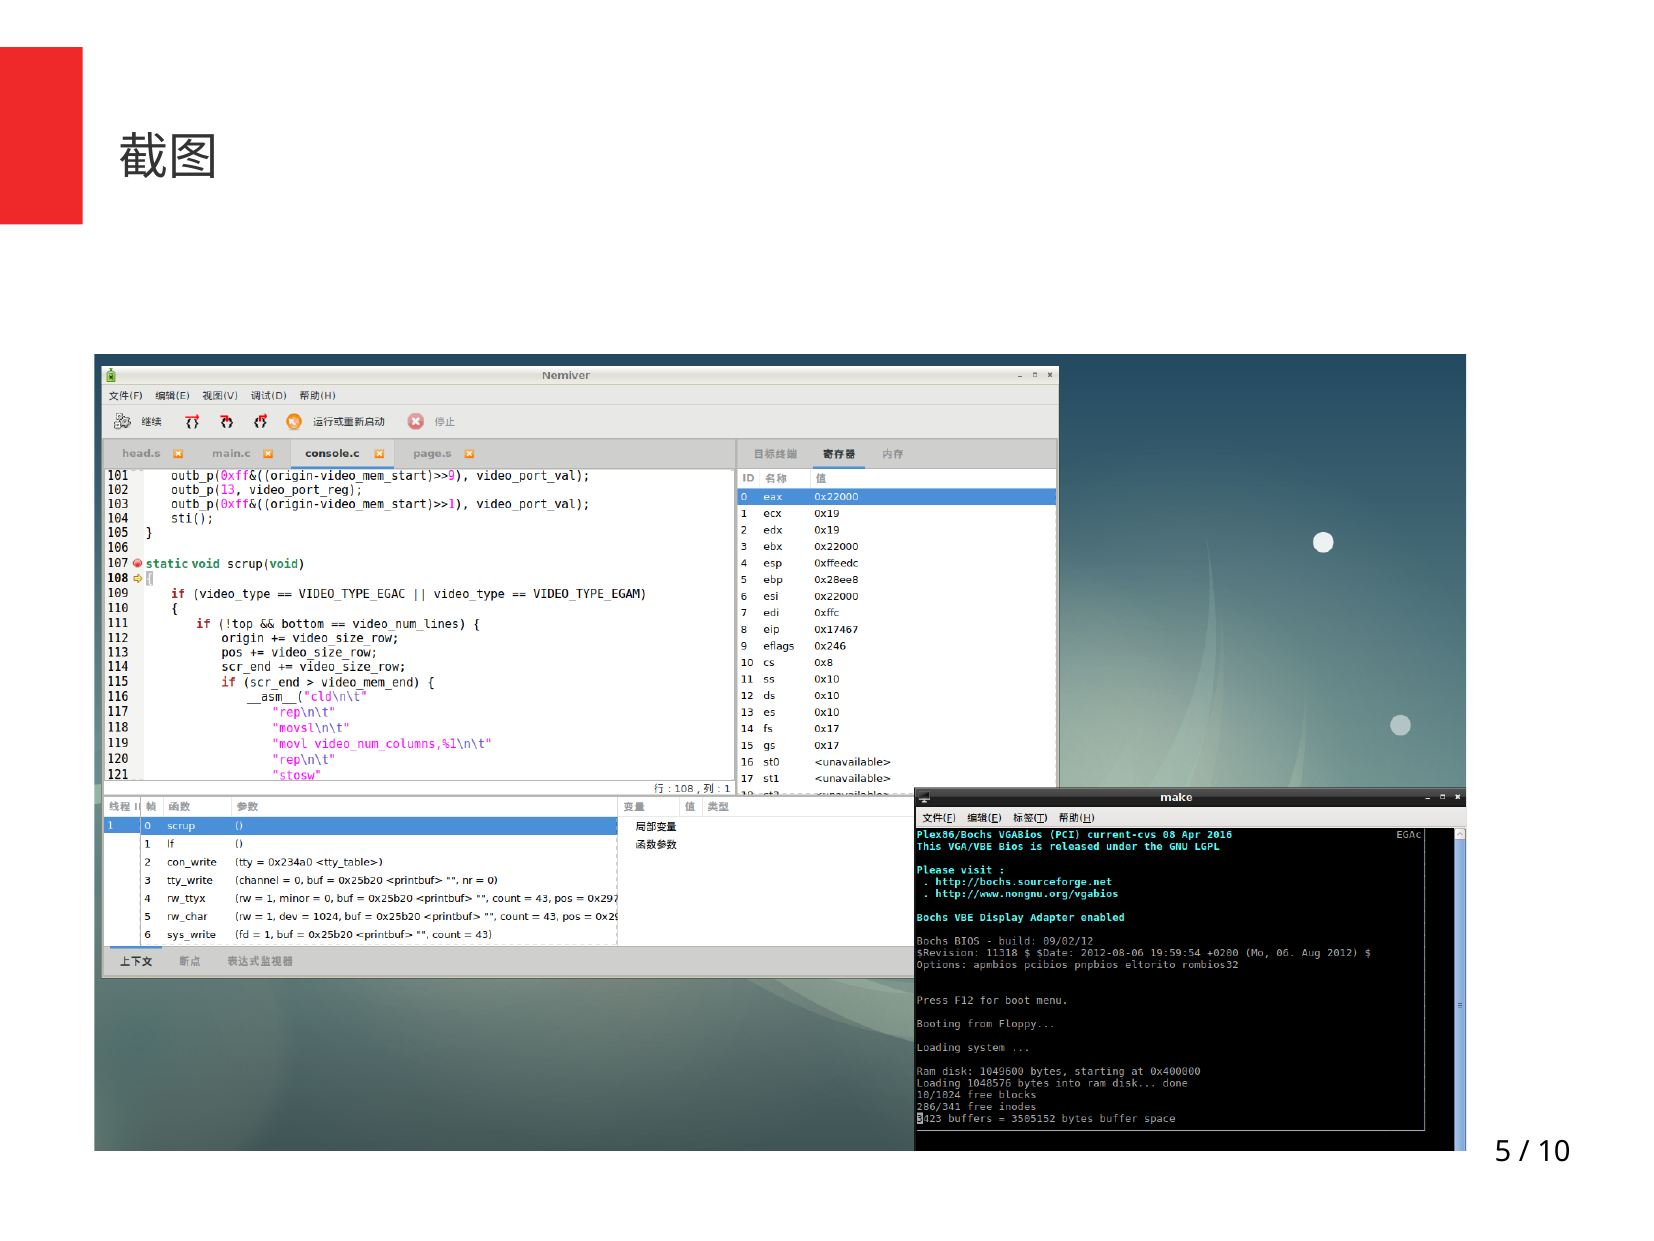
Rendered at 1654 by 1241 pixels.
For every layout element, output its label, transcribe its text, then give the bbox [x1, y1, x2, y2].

picture [94, 354, 1467, 1151]
title 截图 [118, 49, 1571, 257]
